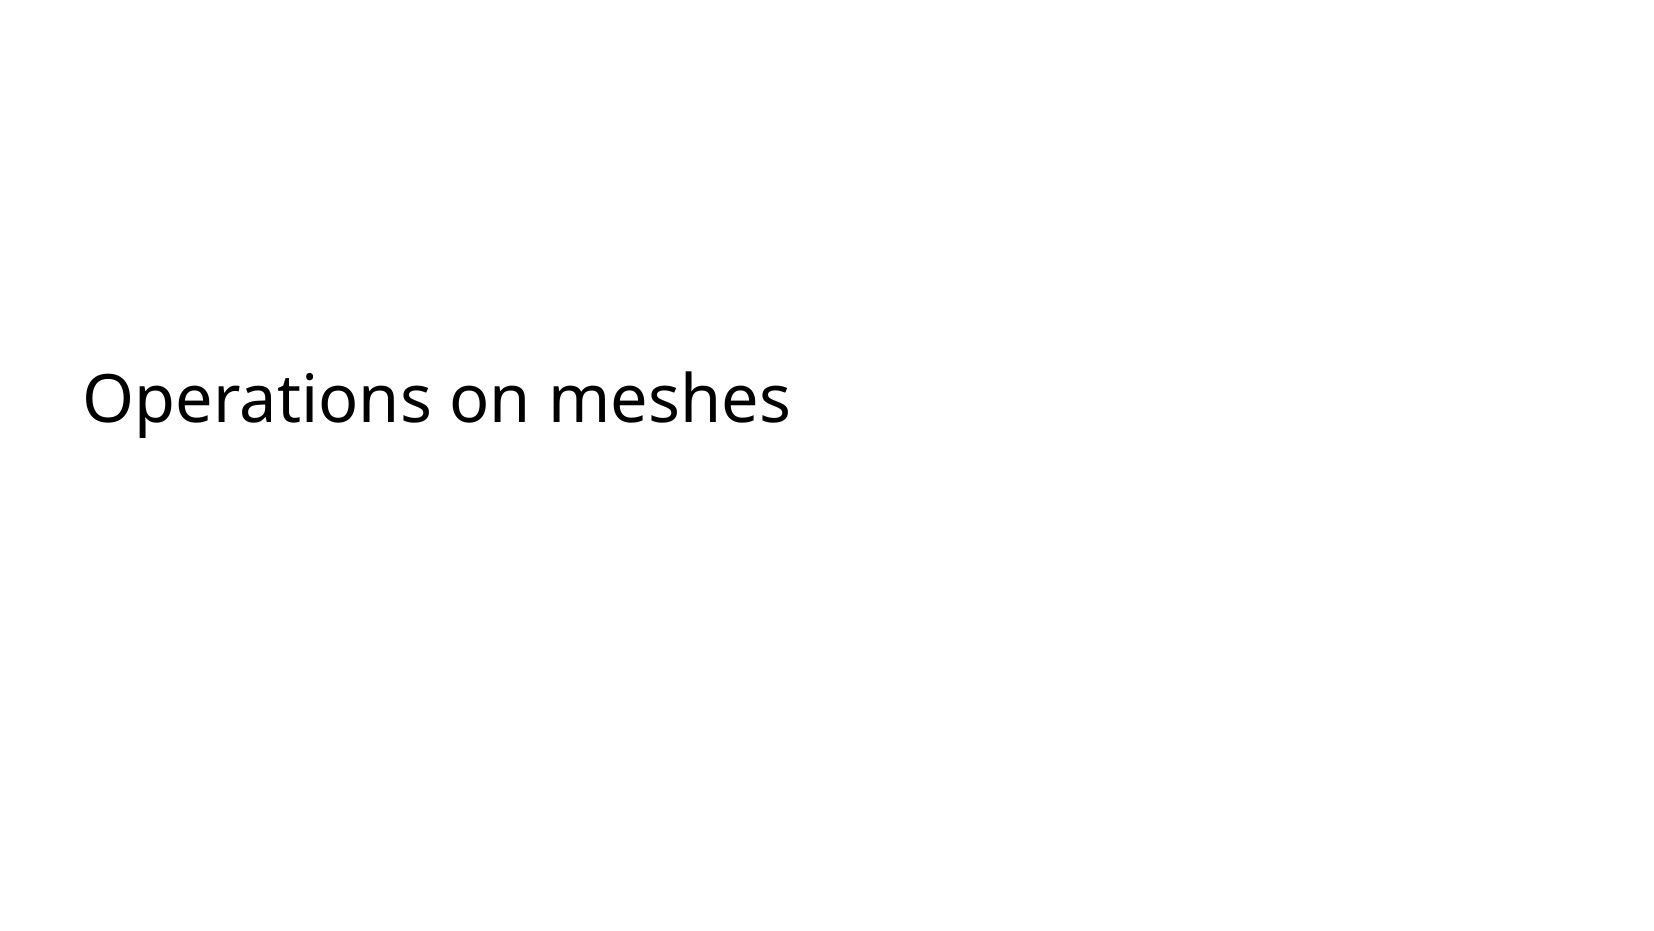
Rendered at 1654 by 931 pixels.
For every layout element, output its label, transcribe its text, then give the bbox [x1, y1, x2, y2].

subtitle Operations on meshes [82, 37, 1571, 757]
